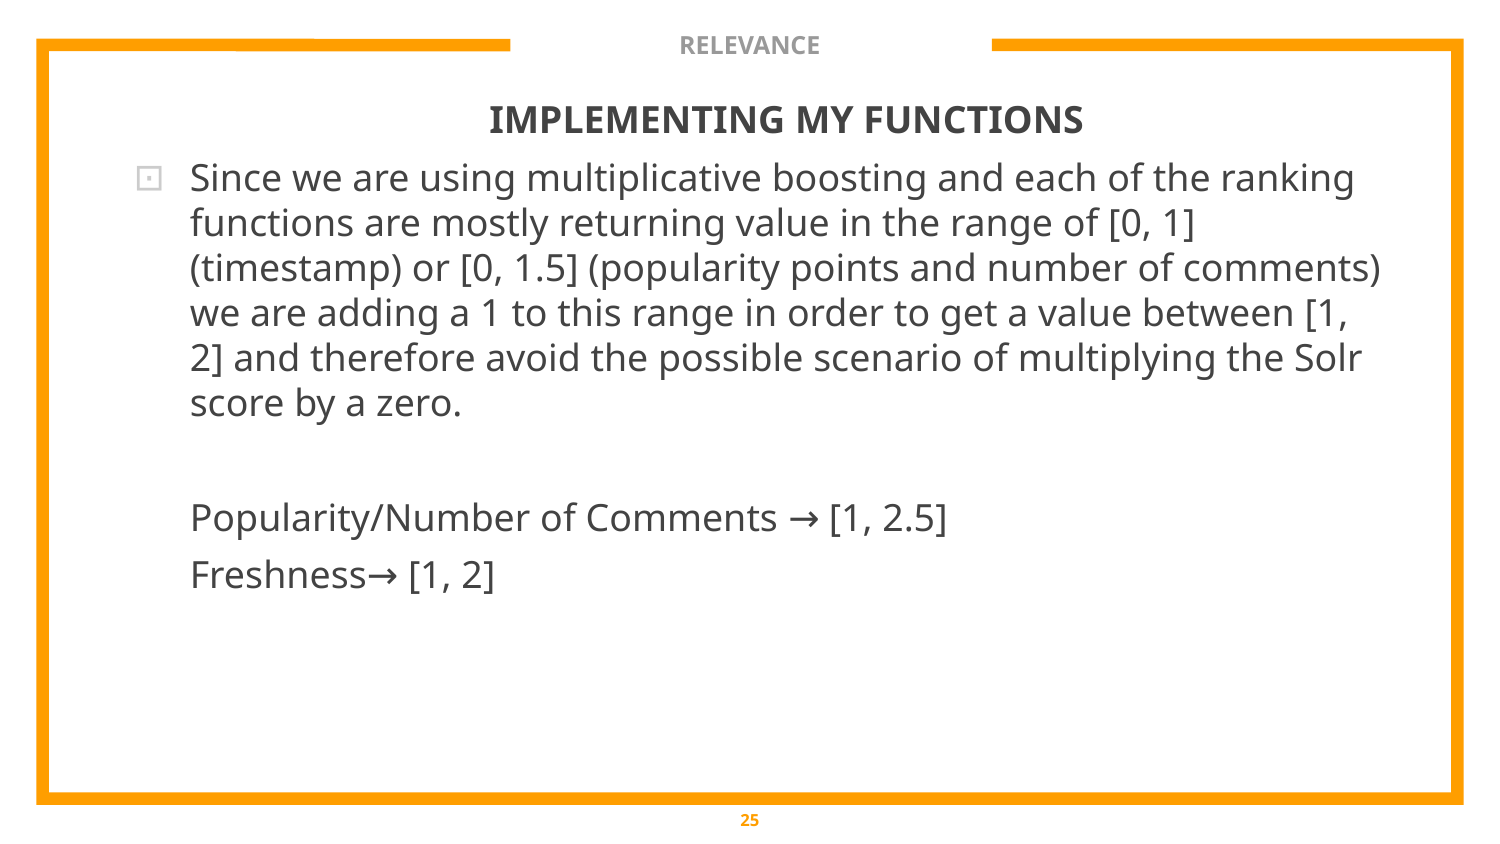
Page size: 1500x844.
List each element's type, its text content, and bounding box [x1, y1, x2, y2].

list IMPLEMENTING MY FUNCTIONS Since we are using multiplicative boosting and each of the ranking functions are mostly returning value in the range of [0, 1] (timestamp) or [0, 1.5] (popularity points and number of comments) we are adding a 1 to this range in order to get a value between [1, 2] and therefore avoid the possible scenario of multiplying the Solr score by a zero. Popularity/Number of Comments → [1, 2.5] Freshness→ [1, 2] [99, 81, 1400, 763]
title RELEVANCE [531, 15, 969, 81]
slide_number <number> [0, 798, 1500, 844]
